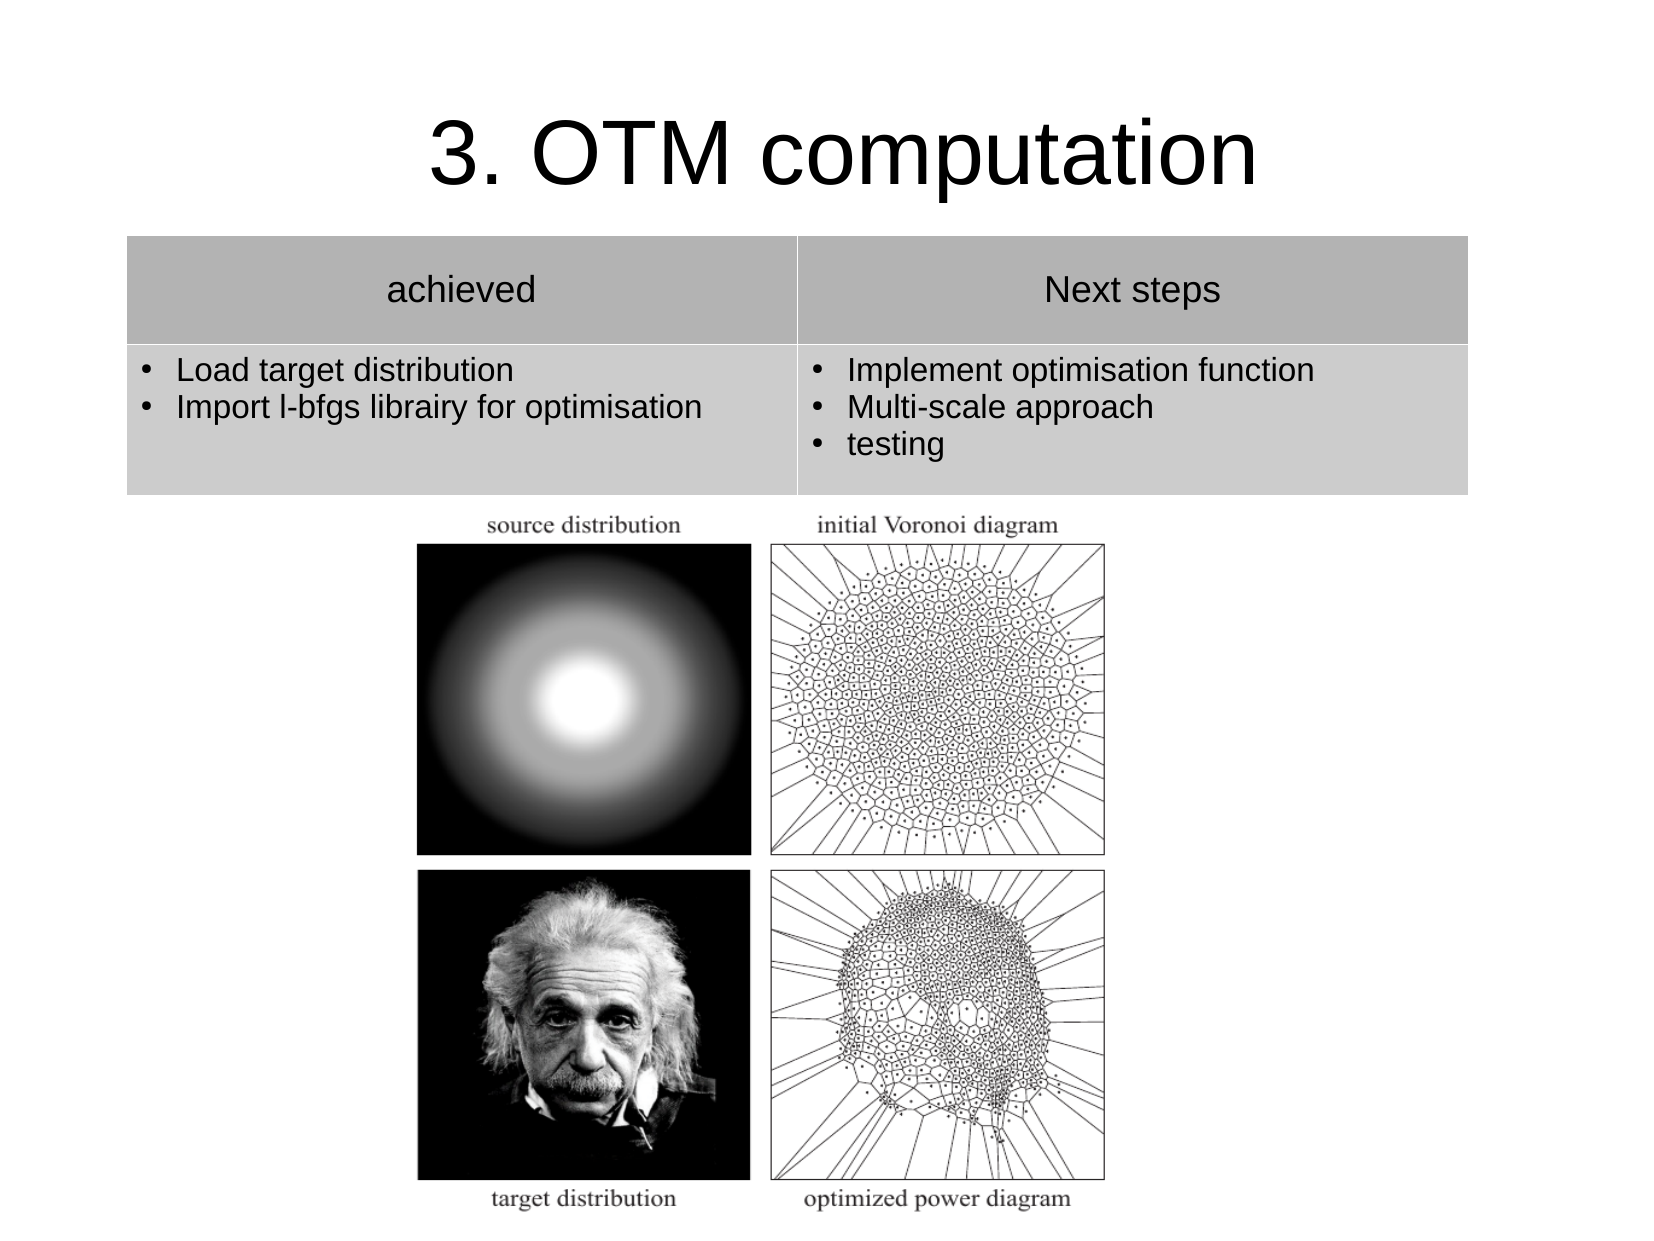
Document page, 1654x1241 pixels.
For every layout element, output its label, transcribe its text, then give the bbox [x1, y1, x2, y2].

table_header Next steps [798, 236, 1468, 344]
title 3. OTM computation [82, 49, 1571, 257]
table_cell Load target distribution Import l-bfgs librairy for optimisation [127, 345, 797, 495]
table_header achieved [127, 236, 797, 344]
picture [405, 509, 1111, 1216]
table_cell Implement optimisation function Multi-scale approach testing [798, 345, 1468, 495]
